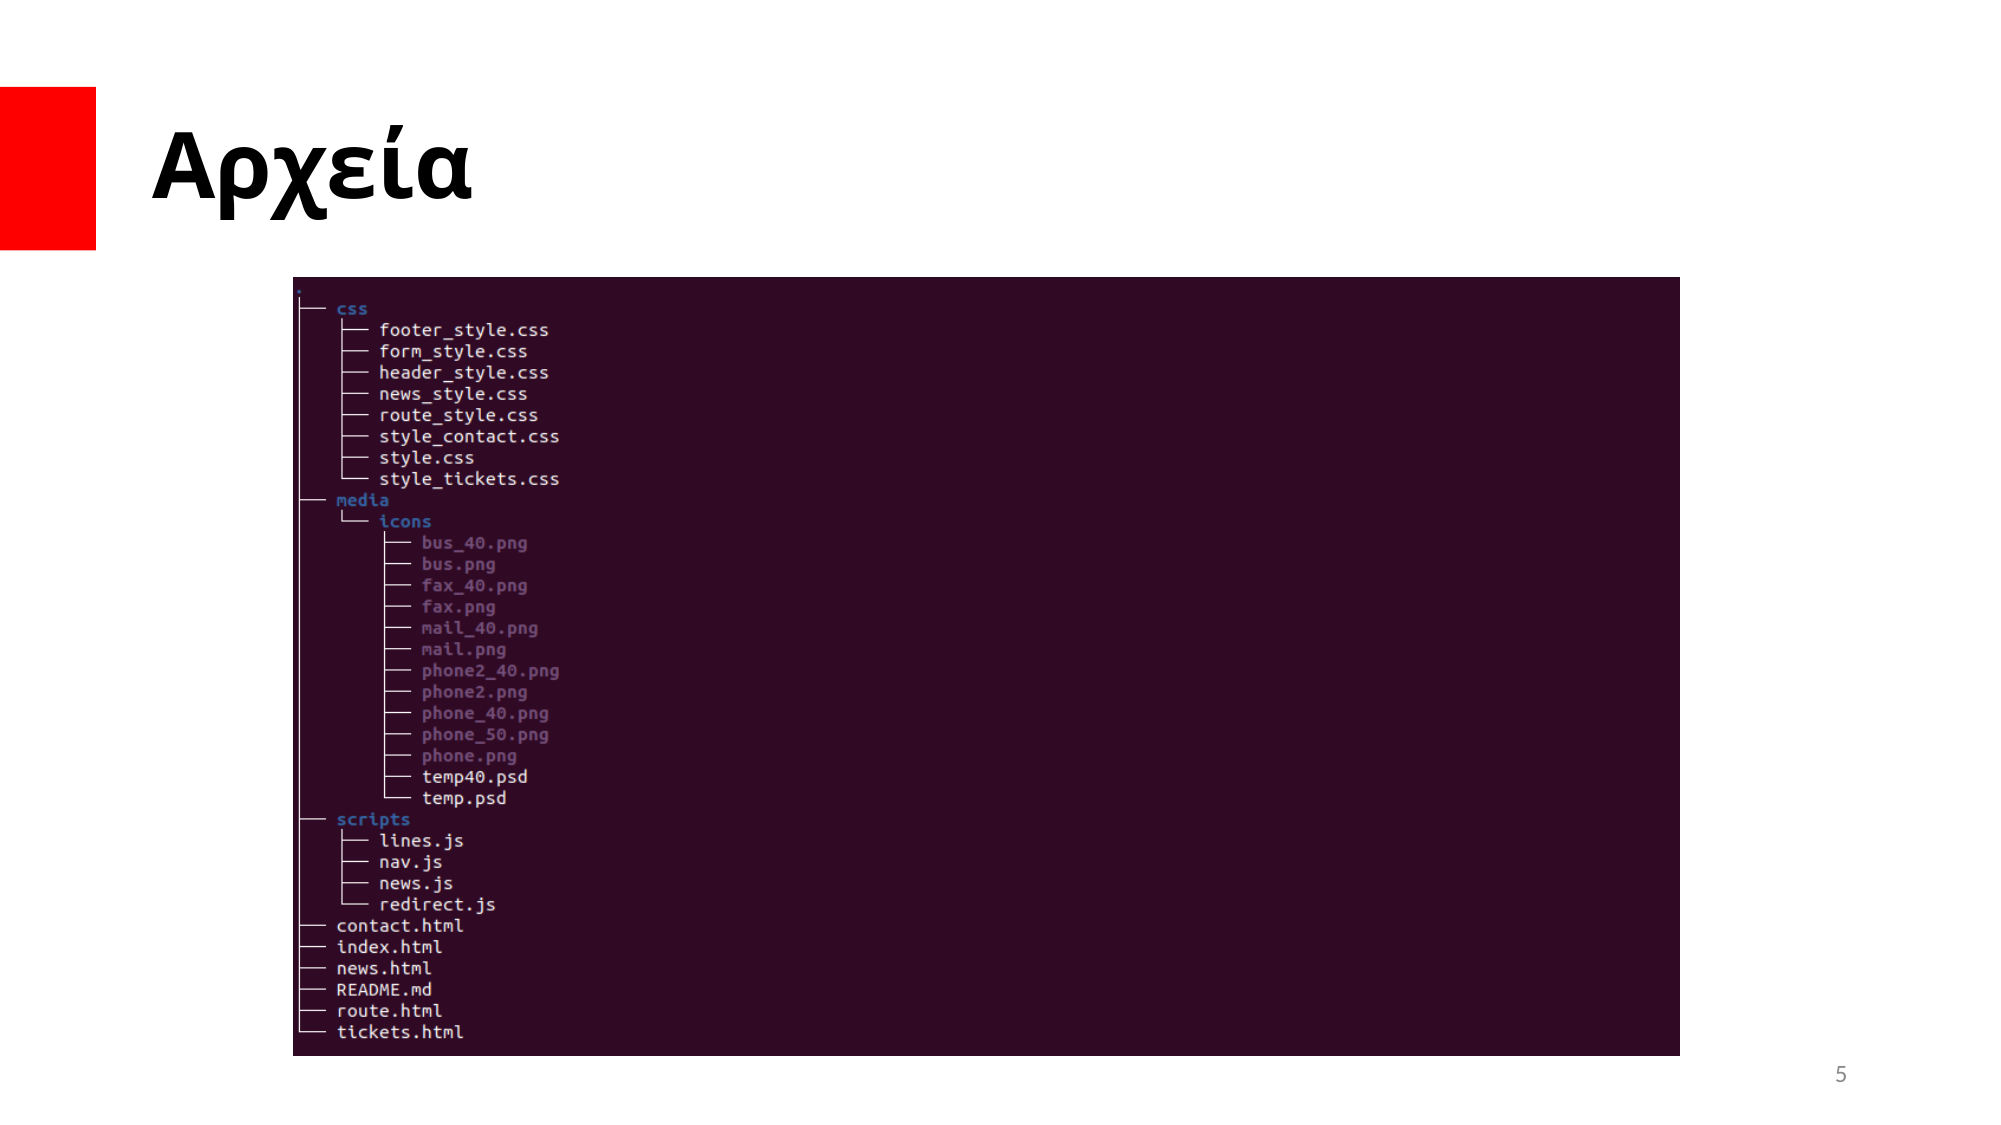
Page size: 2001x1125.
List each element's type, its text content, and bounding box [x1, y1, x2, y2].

slide_number <number> [1412, 1042, 1863, 1103]
text_box [0, 86, 96, 251]
title Αρχεία [137, 59, 1863, 278]
picture [293, 277, 1680, 1056]
